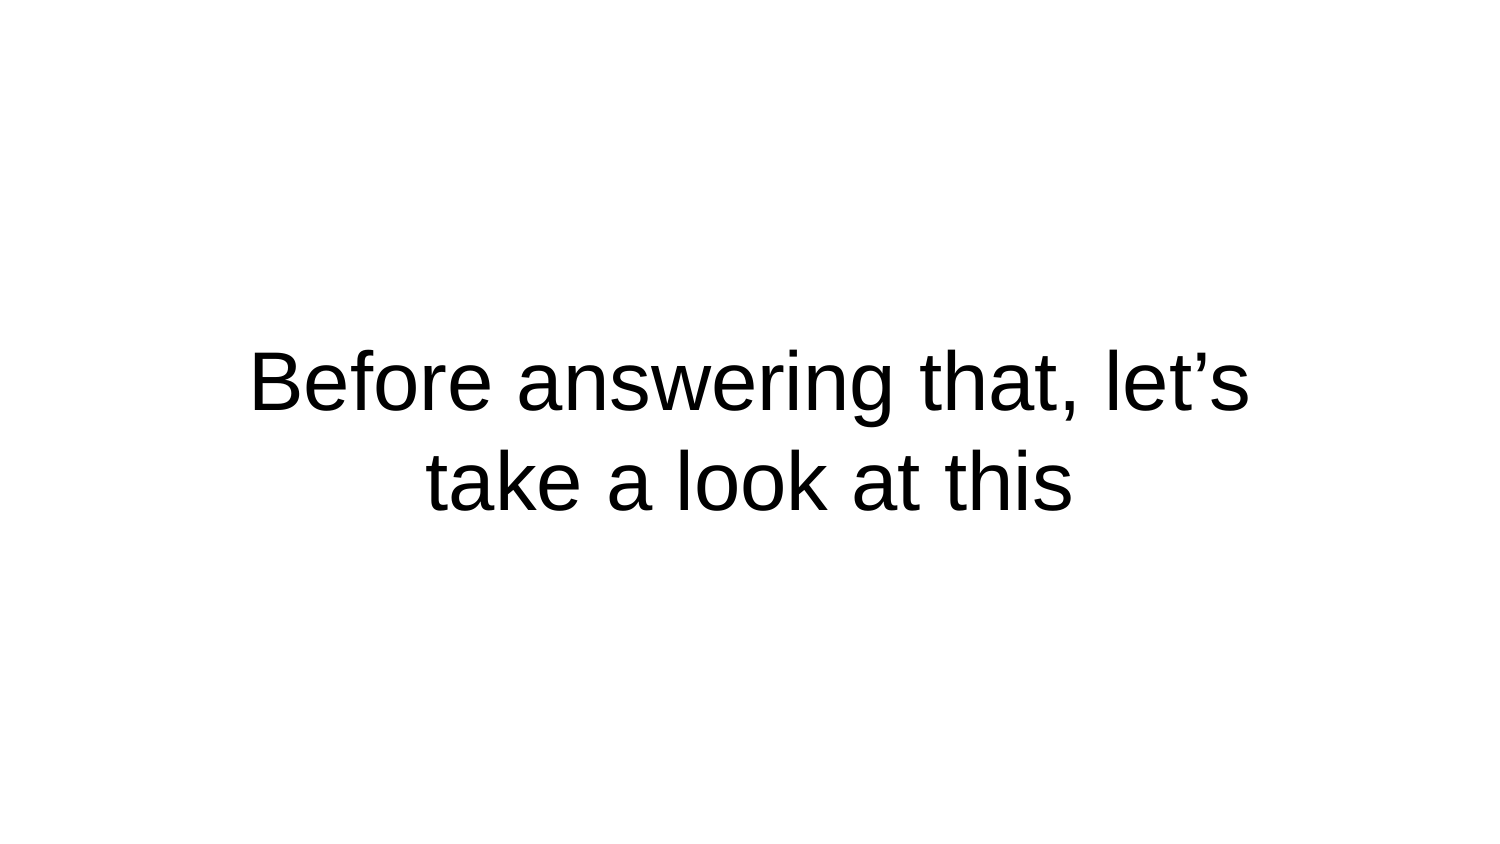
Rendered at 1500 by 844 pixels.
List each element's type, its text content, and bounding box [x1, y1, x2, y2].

text_box Before answering that, let’s take a look at this [152, 312, 1348, 532]
